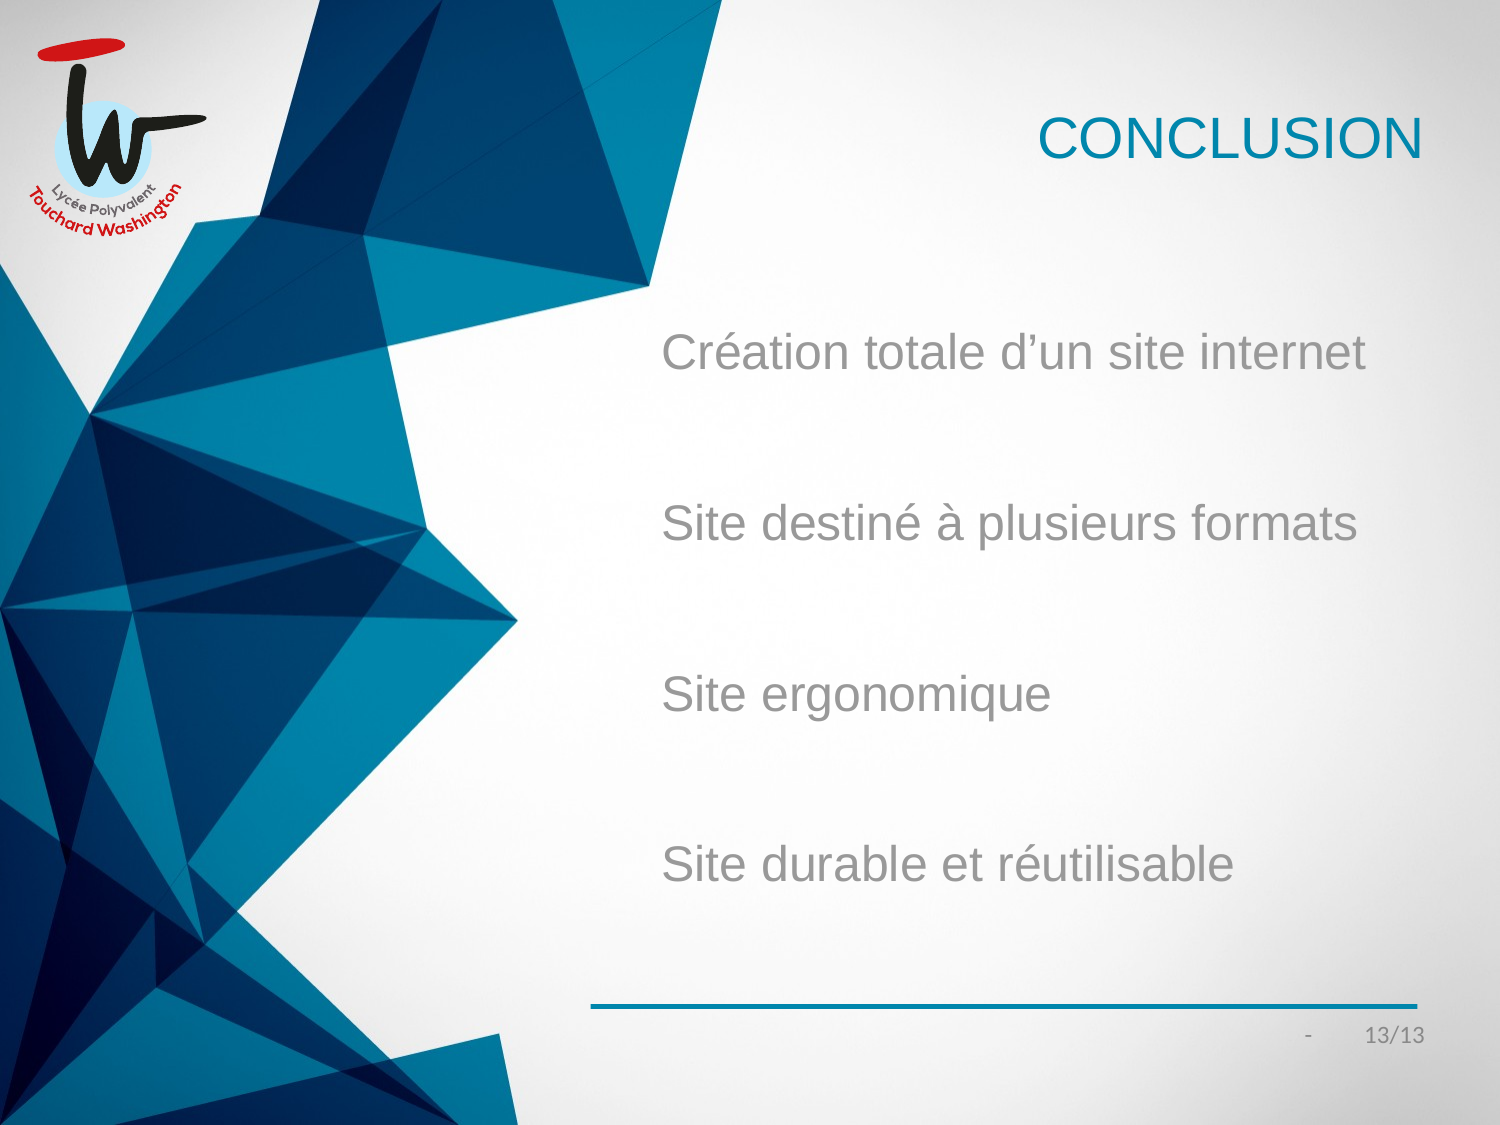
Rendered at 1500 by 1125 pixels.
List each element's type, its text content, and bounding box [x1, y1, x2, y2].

list Création totale d’un site internet Site destiné à plusieurs formats Site ergonomique Site durable et réutilisable [590, 324, 1426, 1101]
title CONCLUSION [708, 44, 1425, 233]
picture [0, 0, 1500, 1125]
